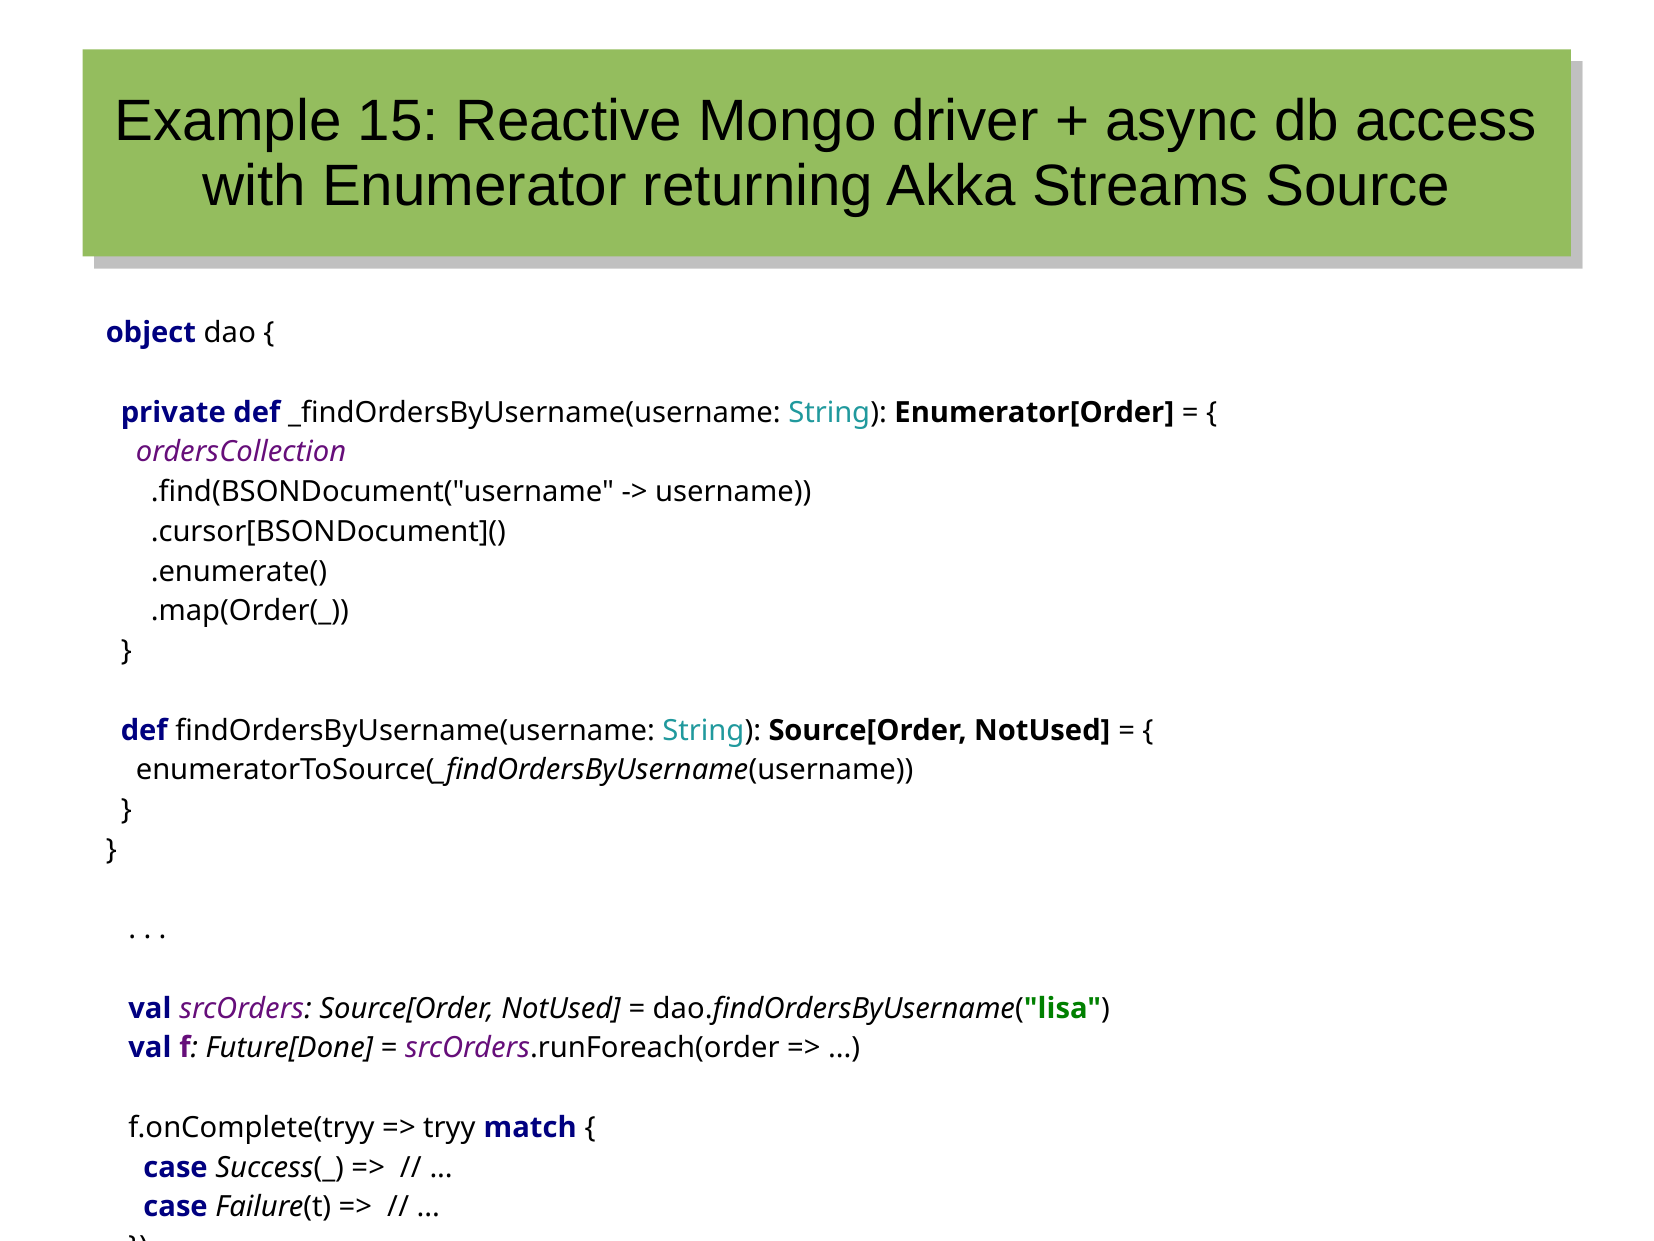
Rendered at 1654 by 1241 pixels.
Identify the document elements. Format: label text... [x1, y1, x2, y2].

title Example 15: Reactive Mongo driver + async db access with Enumerator returning Akka Streams Source [82, 49, 1571, 257]
text_box object dao { private def _findOrdersByUsername(username: String): Enumerator[Order] = { ordersCollection .find(BSONDocument("username" -> username)) .cursor[BSONDocument]() .enumerate() .map(Order(_)) } def findOrdersByUsername(username: String): Source[Order, NotUsed] = { enumeratorToSource(_findOrdersByUsername(username)) } } . . . val srcOrders: Source[Order, NotUsed] = dao.findOrdersByUsername("lisa") val f: Future[Done] = srcOrders.runForeach(order => ...) f.onComplete(tryy => tryy match { case Success(_) => // ... case Failure(t) => // ... }) [91, 303, 1578, 1170]
